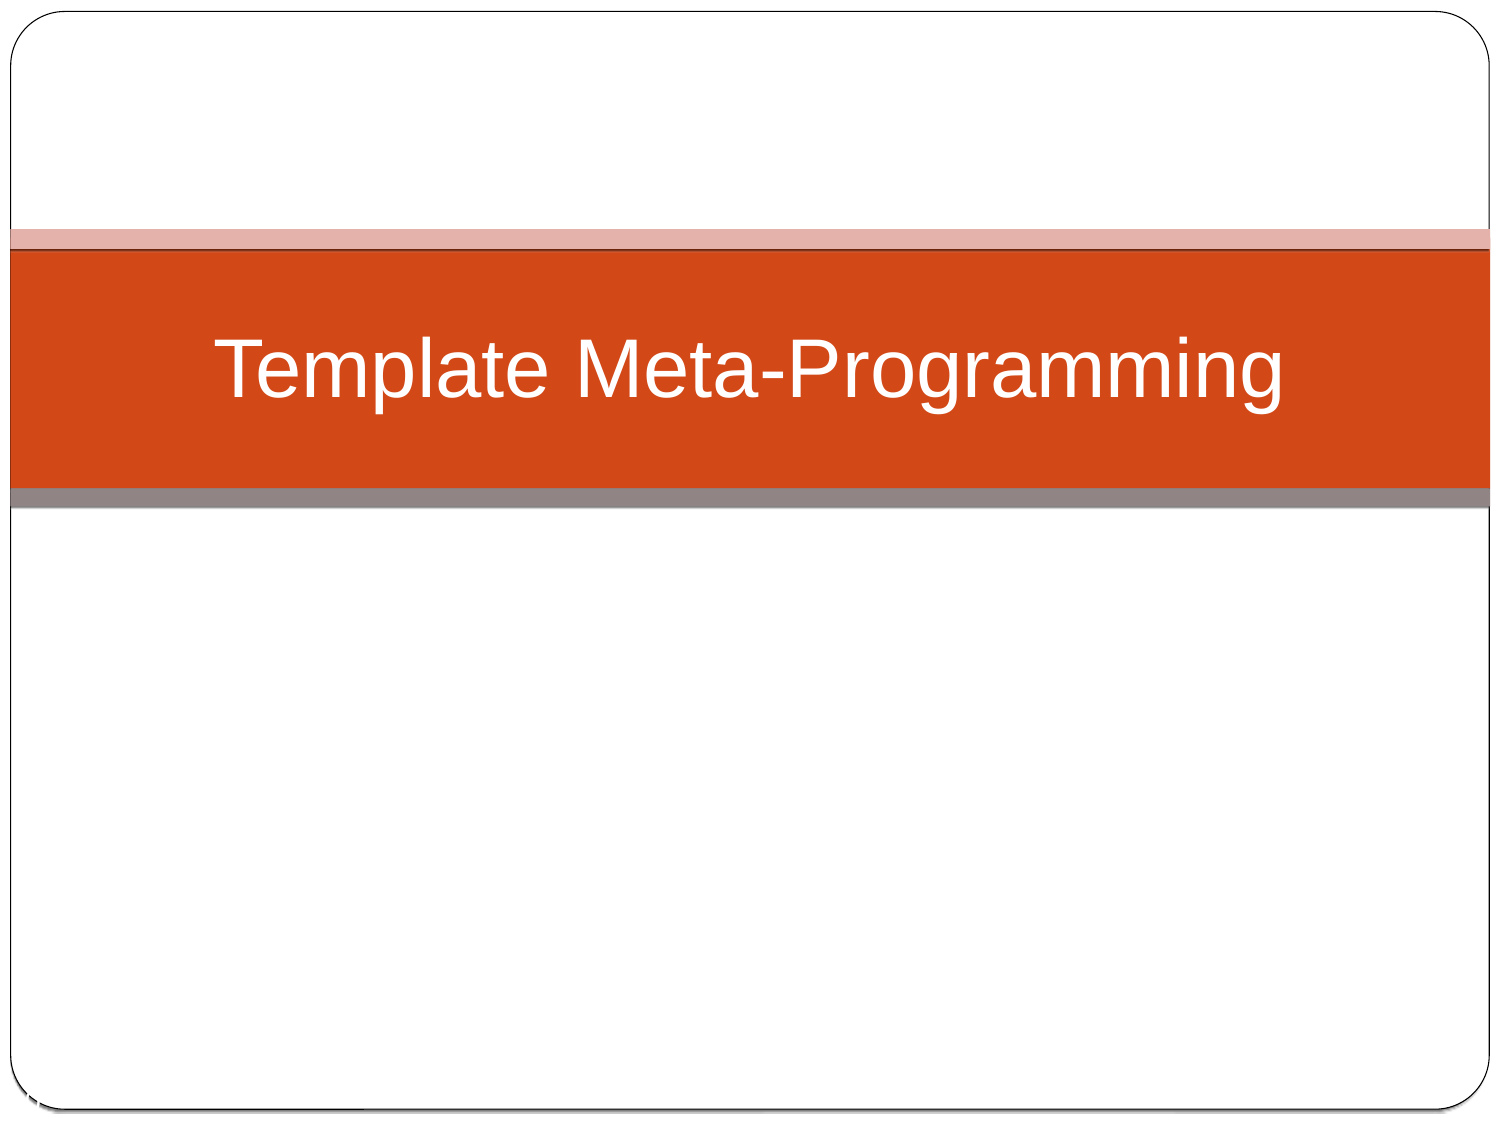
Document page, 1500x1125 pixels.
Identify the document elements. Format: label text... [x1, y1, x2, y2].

title Template Meta-Programming [75, 247, 1425, 489]
slide_number <number> [0, 1074, 50, 1125]
